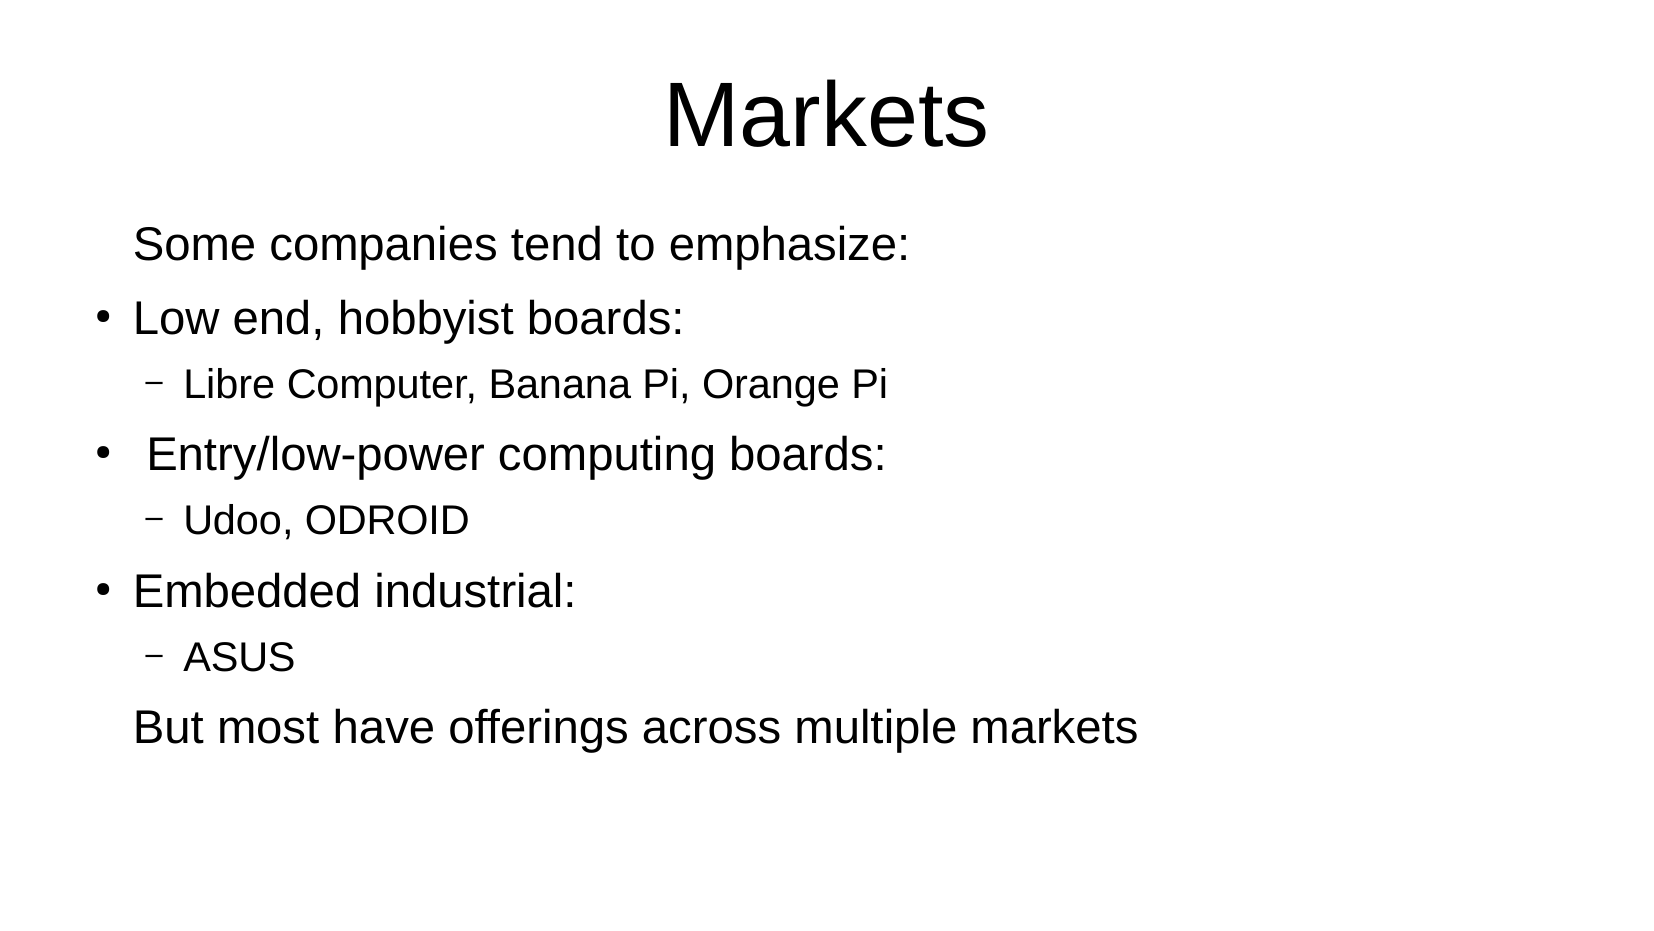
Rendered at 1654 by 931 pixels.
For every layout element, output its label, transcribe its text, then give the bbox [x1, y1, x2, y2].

title Markets [82, 37, 1571, 193]
list Some companies tend to emphasize: Low end, hobbyist boards: Libre Computer, Banana Pi, Orange Pi Entry/low-power computing boards: Udoo, ODROID Embedded industrial: ASUS But most have offerings across multiple markets [82, 217, 1571, 758]
